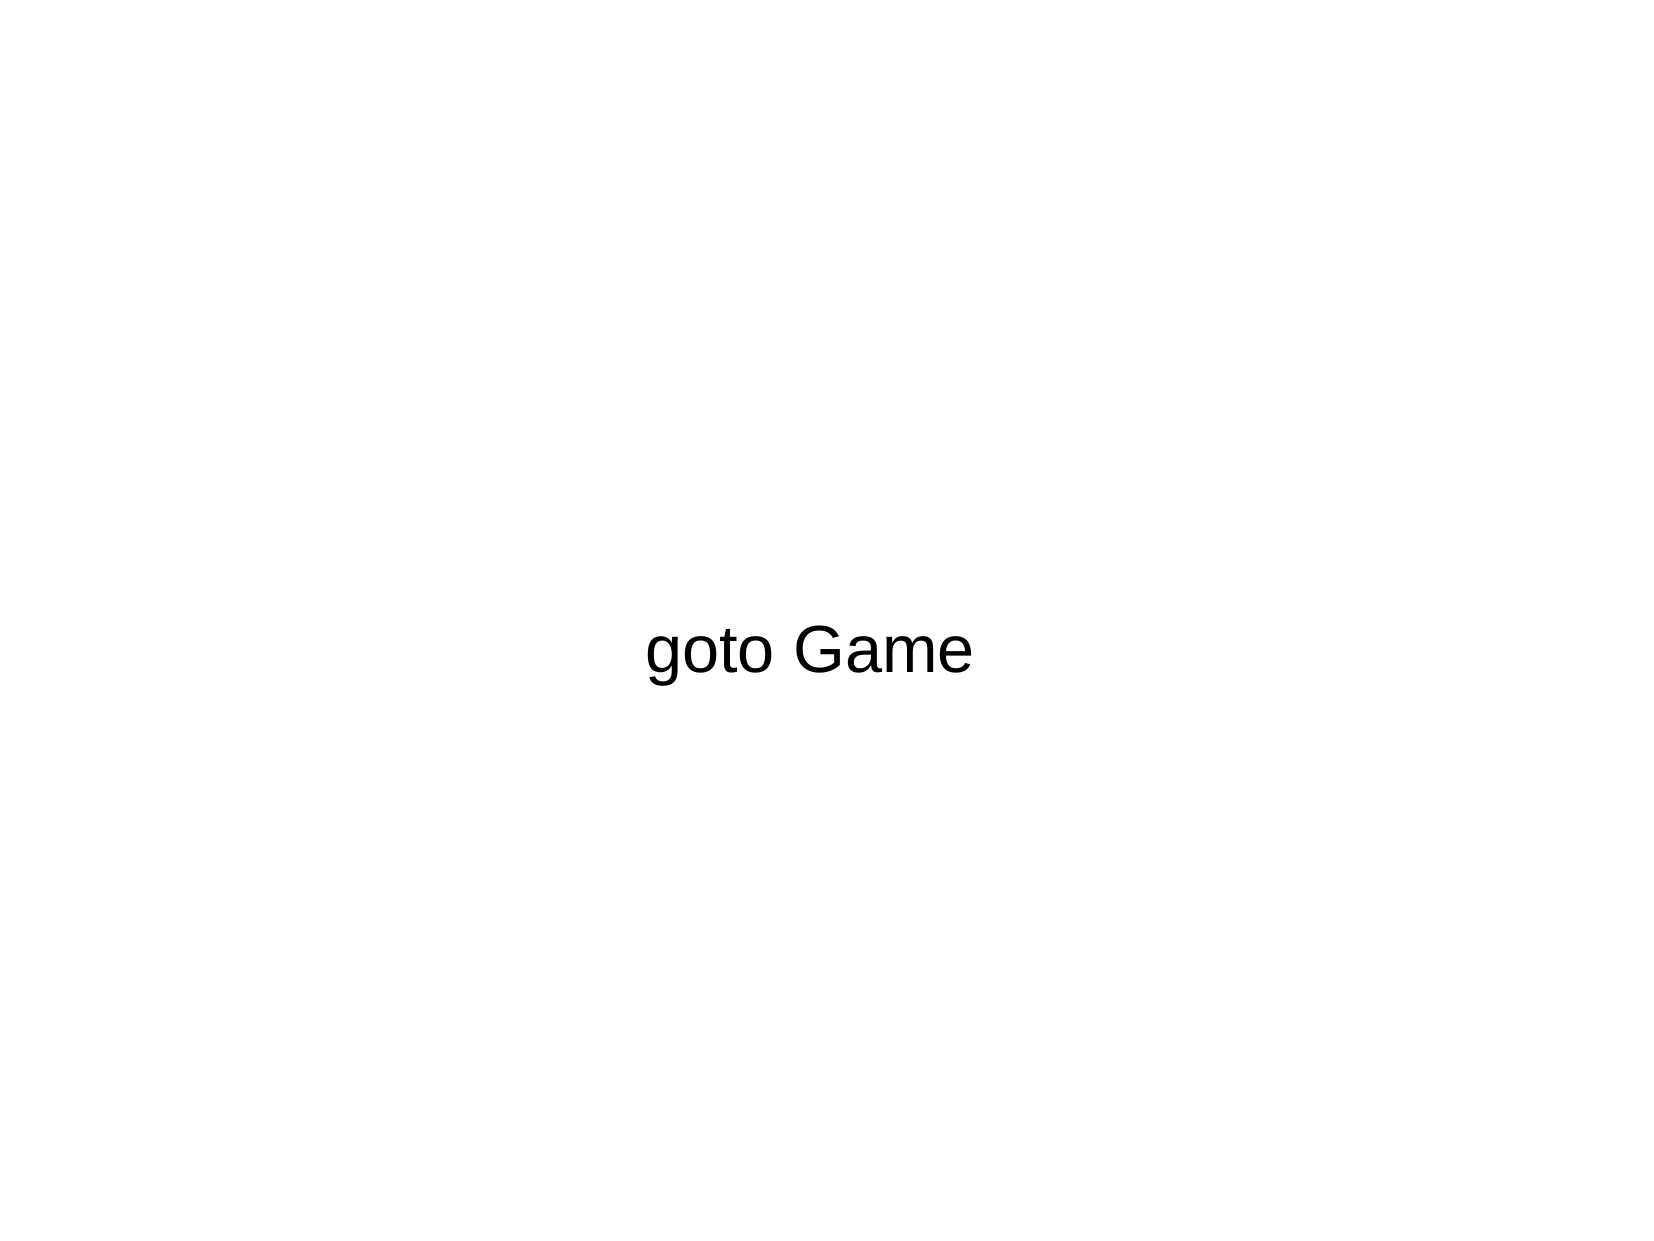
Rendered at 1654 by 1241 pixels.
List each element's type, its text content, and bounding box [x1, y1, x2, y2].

subtitle goto Game [82, 290, 1538, 1010]
